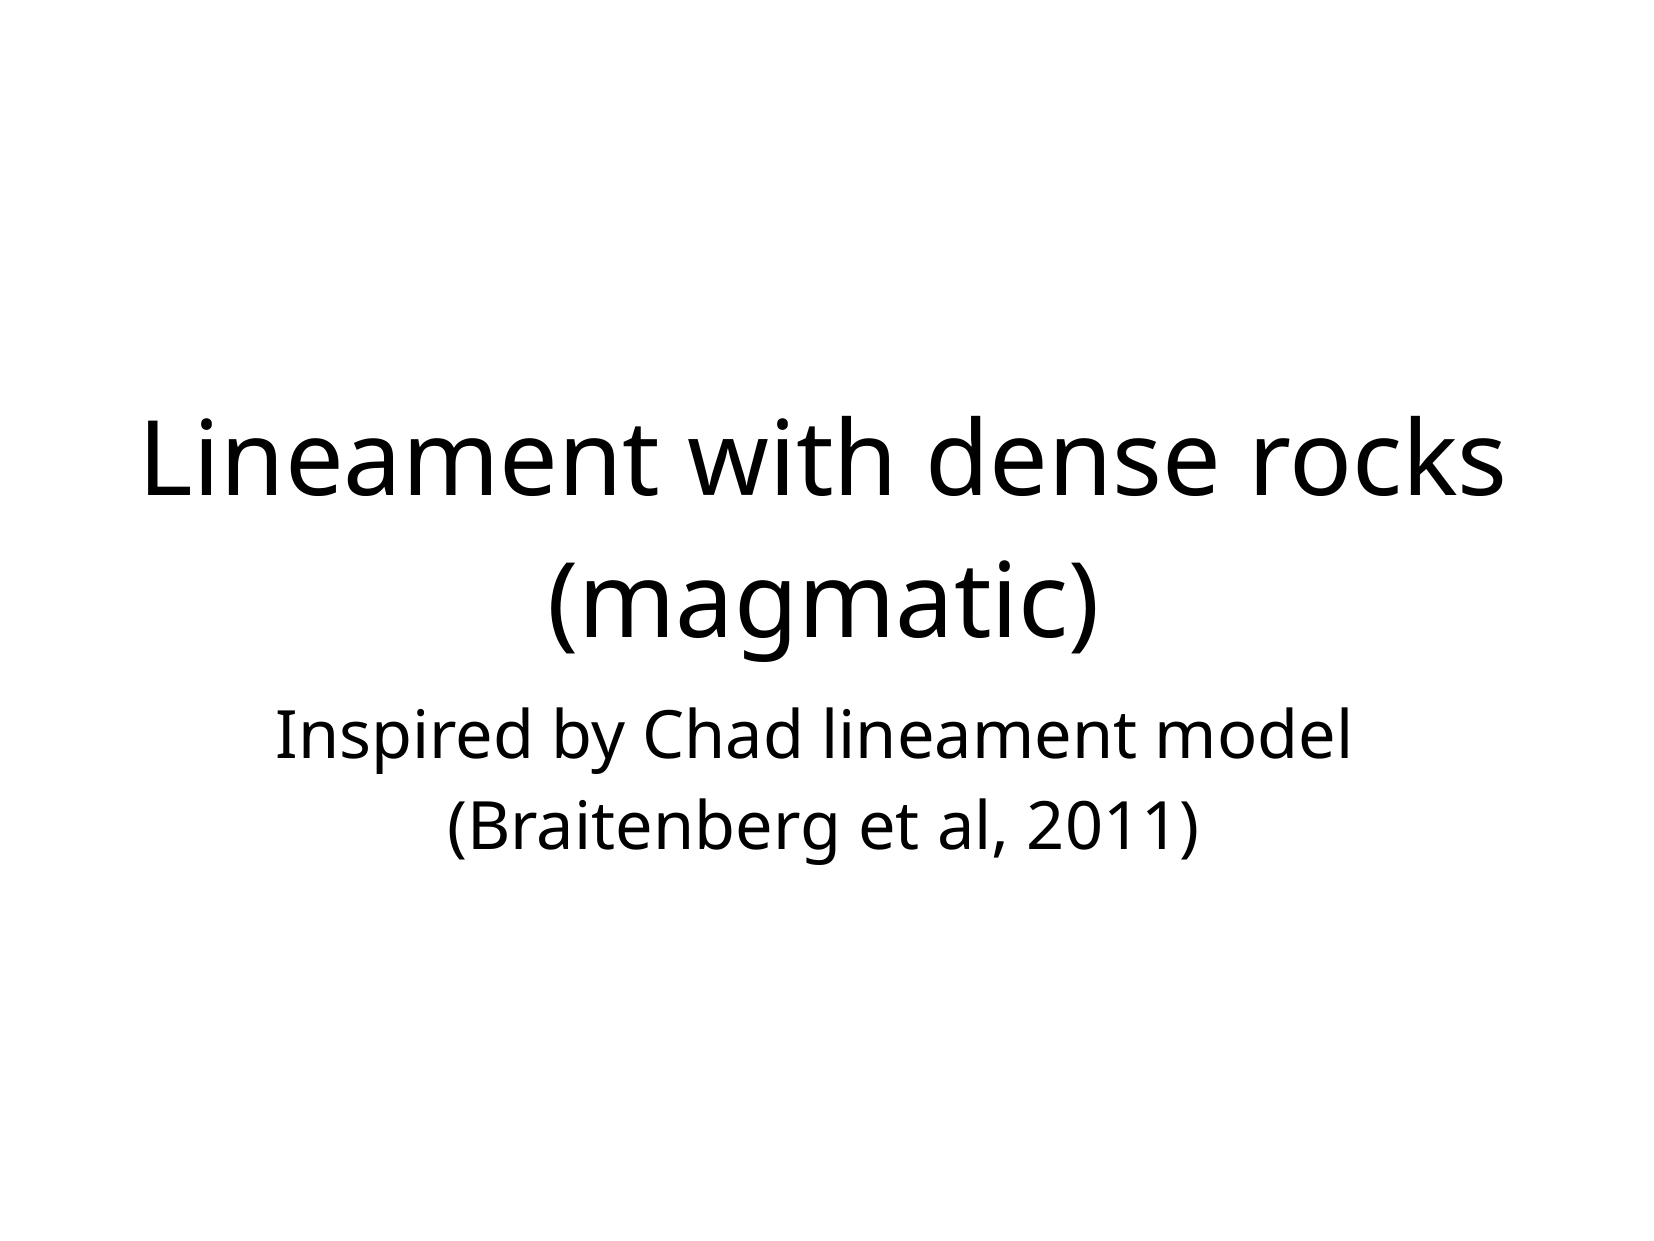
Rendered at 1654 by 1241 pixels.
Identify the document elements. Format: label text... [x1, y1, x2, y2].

title Inspired by Chad lineament model (Braitenberg et al, 2011) [21, 645, 1627, 912]
title Lineament with dense rocks (magmatic) [21, 393, 1627, 645]
